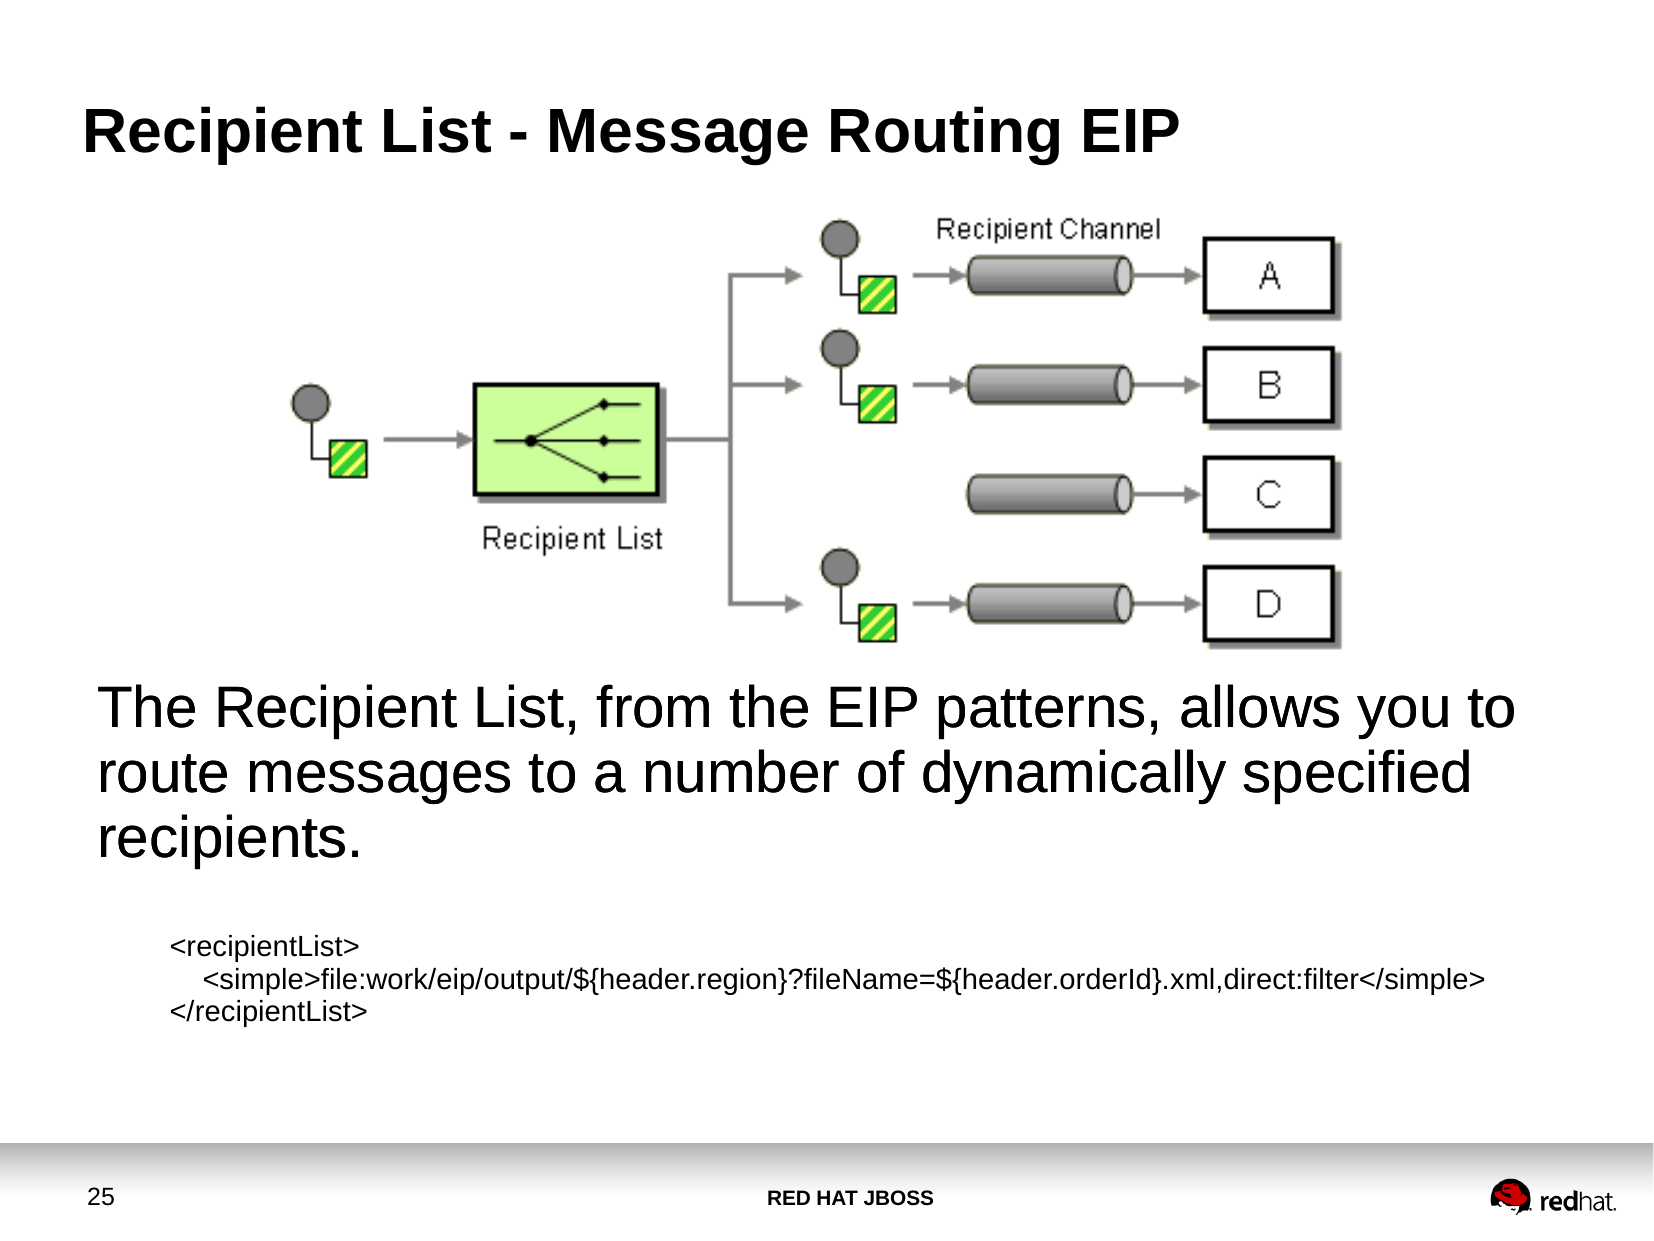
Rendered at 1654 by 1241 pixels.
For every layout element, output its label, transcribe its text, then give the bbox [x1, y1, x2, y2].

list The Recipient List, from the EIP patterns, allows you to route messages to a number of dynamically specified recipients. [37, 675, 1576, 871]
title Recipient List - Message Routing EIP [82, 37, 1571, 226]
picture [0, 1143, 1654, 1241]
list <recipientList> <simple>file:work/eip/output/${header.region}?fileName=${header.orderId}.xml,direct:filter</simple> </recipientList> [37, 929, 1576, 1051]
picture [252, 226, 1388, 675]
